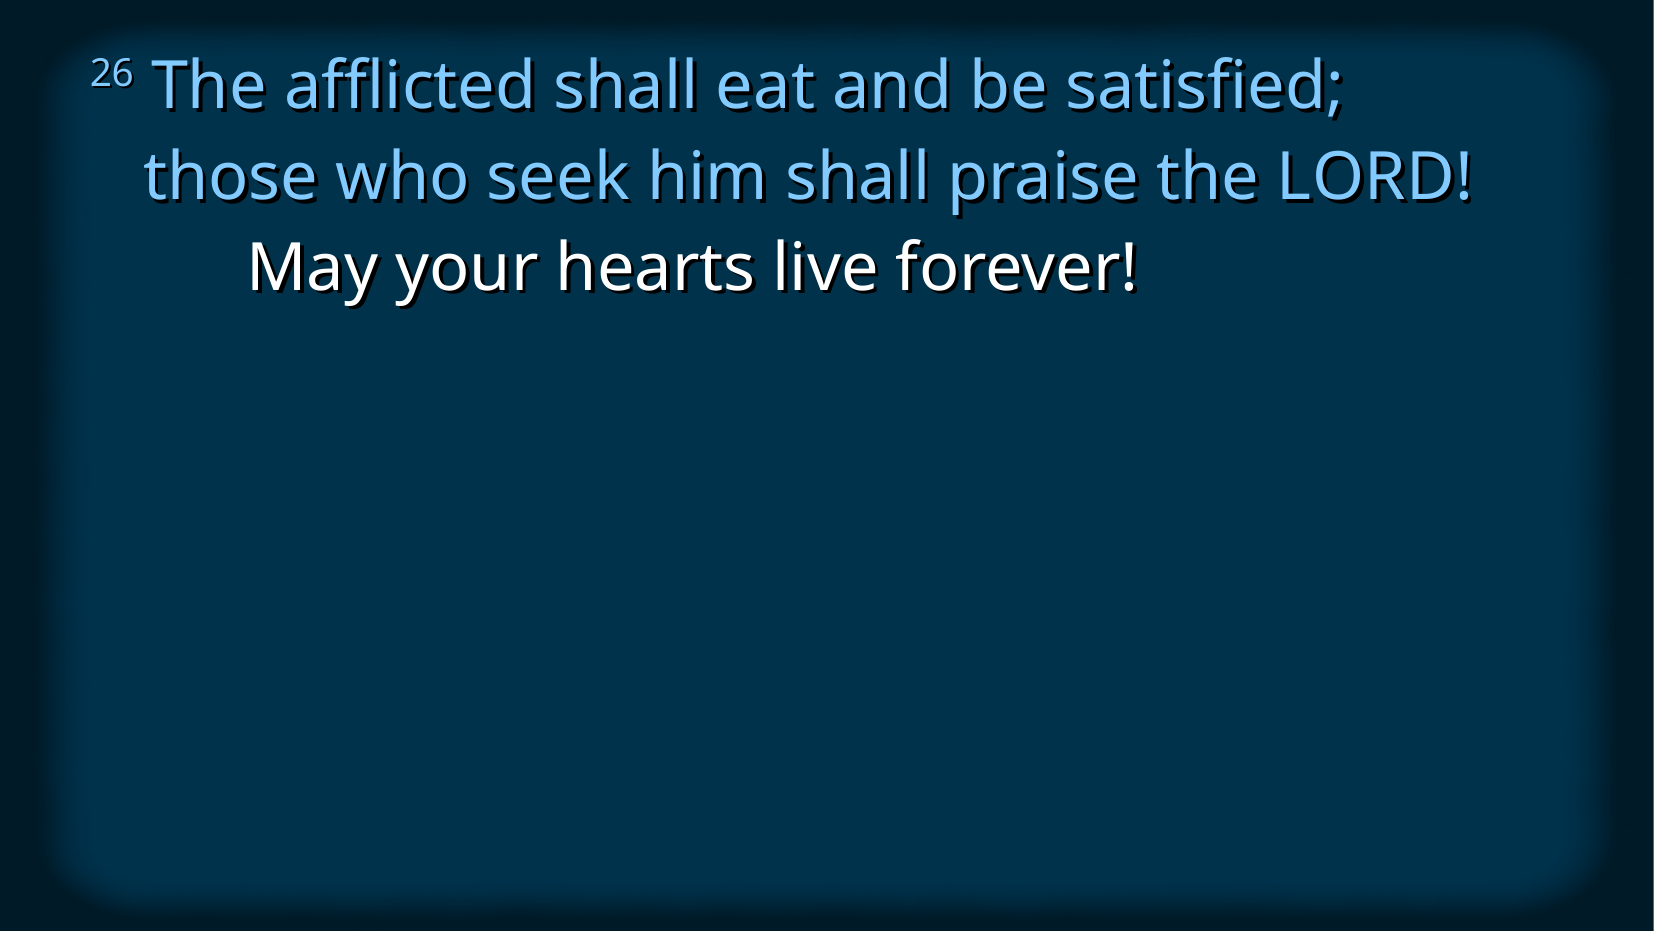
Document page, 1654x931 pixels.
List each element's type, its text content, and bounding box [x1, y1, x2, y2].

picture [0, 0, 1654, 931]
text_box 26 The afflicted shall eat and be satisfied; those who seek him shall praise the LORD! May your hearts live forever! [75, 30, 1576, 383]
